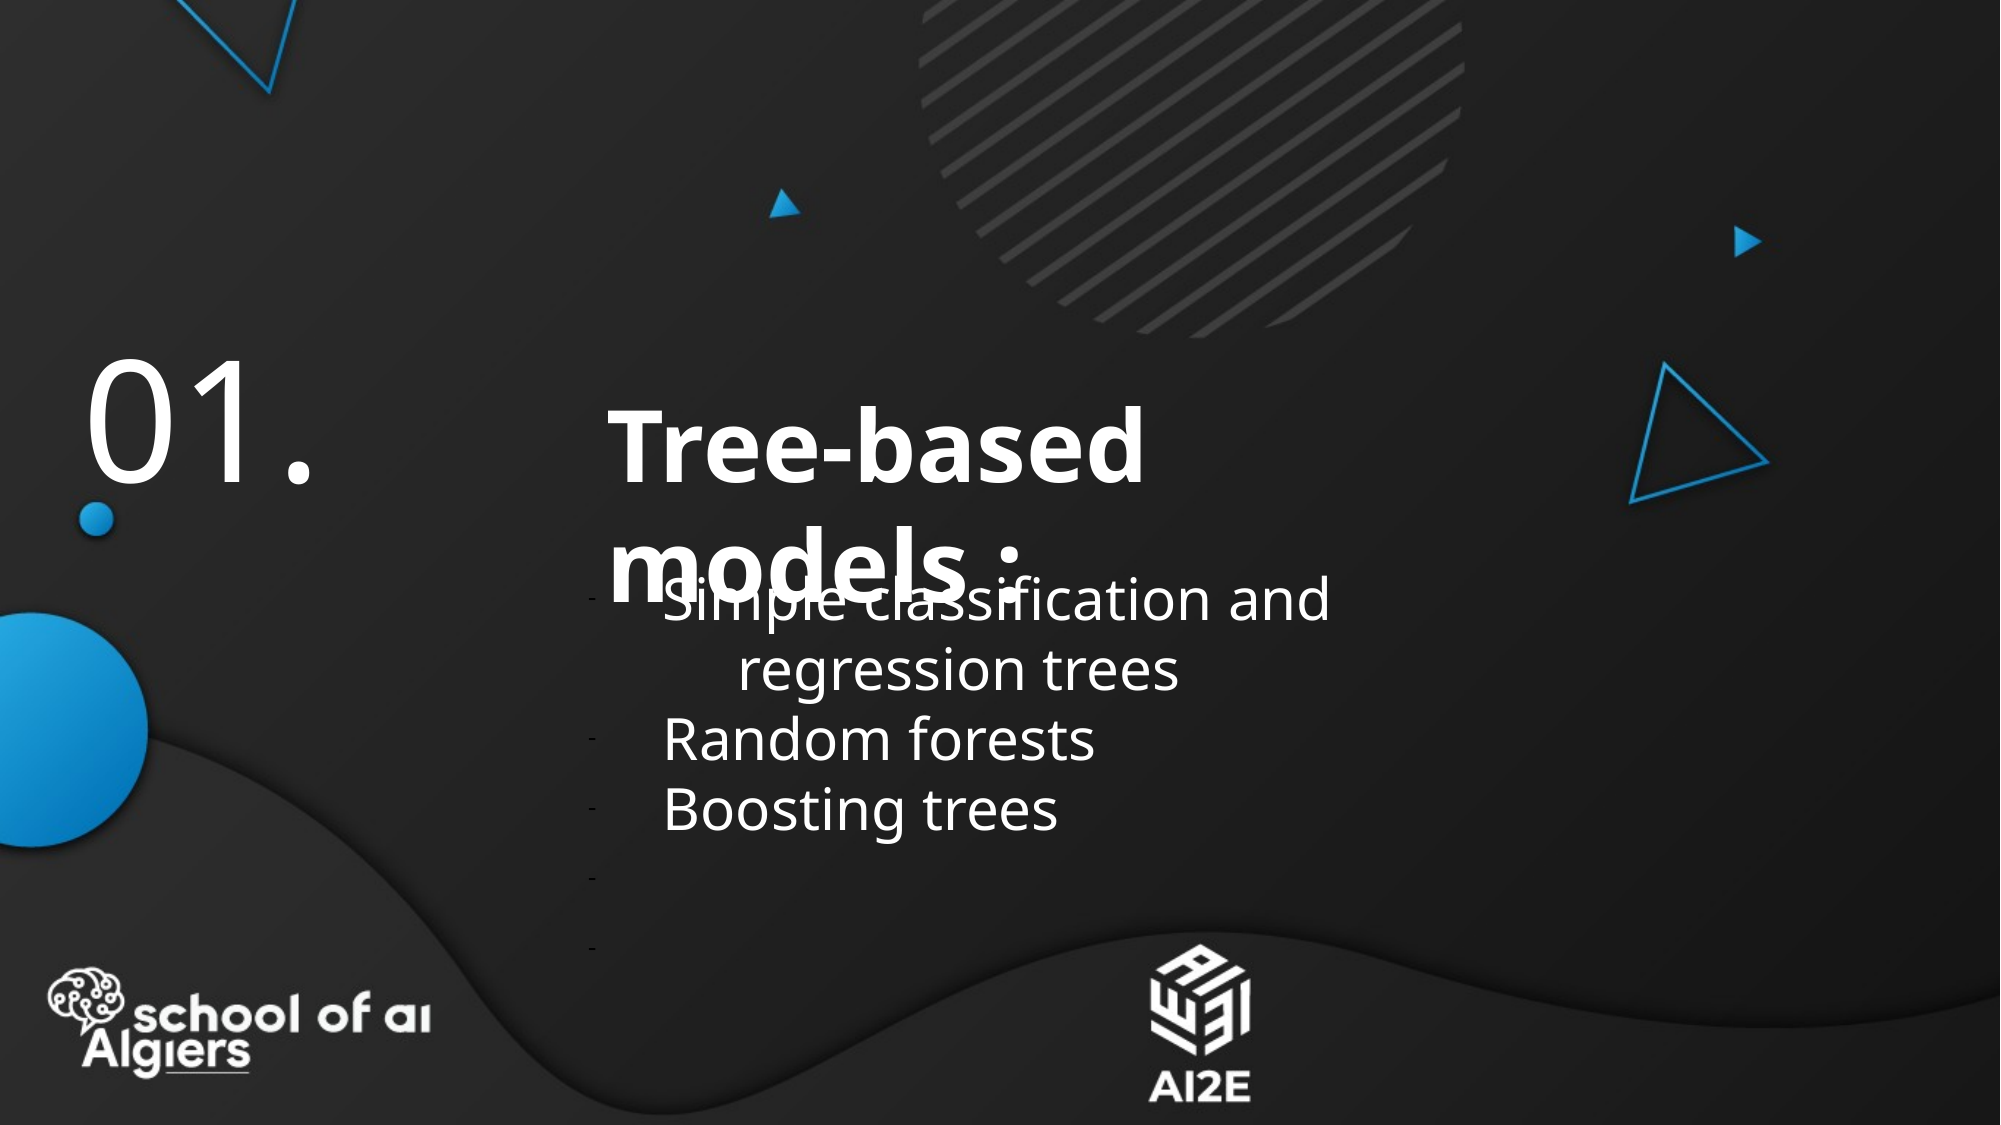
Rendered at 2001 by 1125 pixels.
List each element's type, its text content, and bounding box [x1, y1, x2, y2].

picture [127, 693, 134, 703]
title 01. [82, 289, 607, 517]
title Tree-based models : [606, 382, 1588, 518]
subtitle Simple classification and regression trees Random forests Boosting trees [587, 562, 1338, 641]
picture [0, 0, 2000, 1125]
